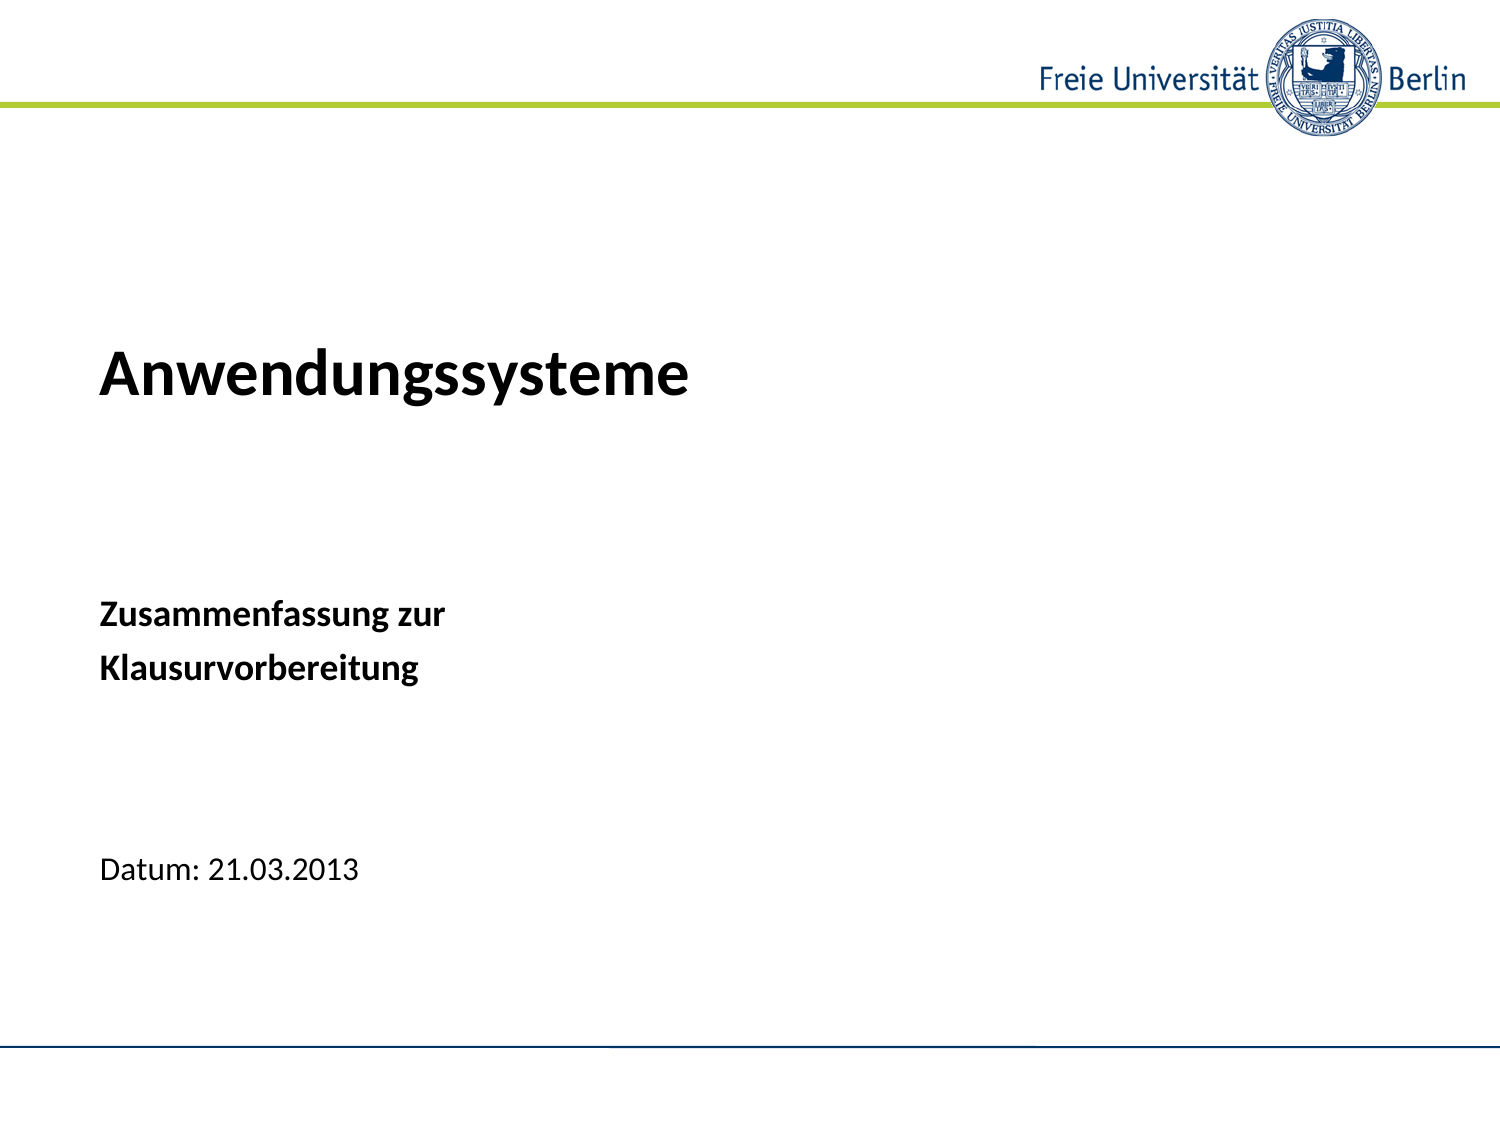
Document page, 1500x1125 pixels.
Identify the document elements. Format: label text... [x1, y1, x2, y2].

picture [1033, 19, 1470, 137]
text_box Zusammenfassung zur Klausurvorbereitung Datum: 21.03.2013 [99, 524, 1288, 942]
text_box Anwendungssysteme [99, 237, 1288, 501]
